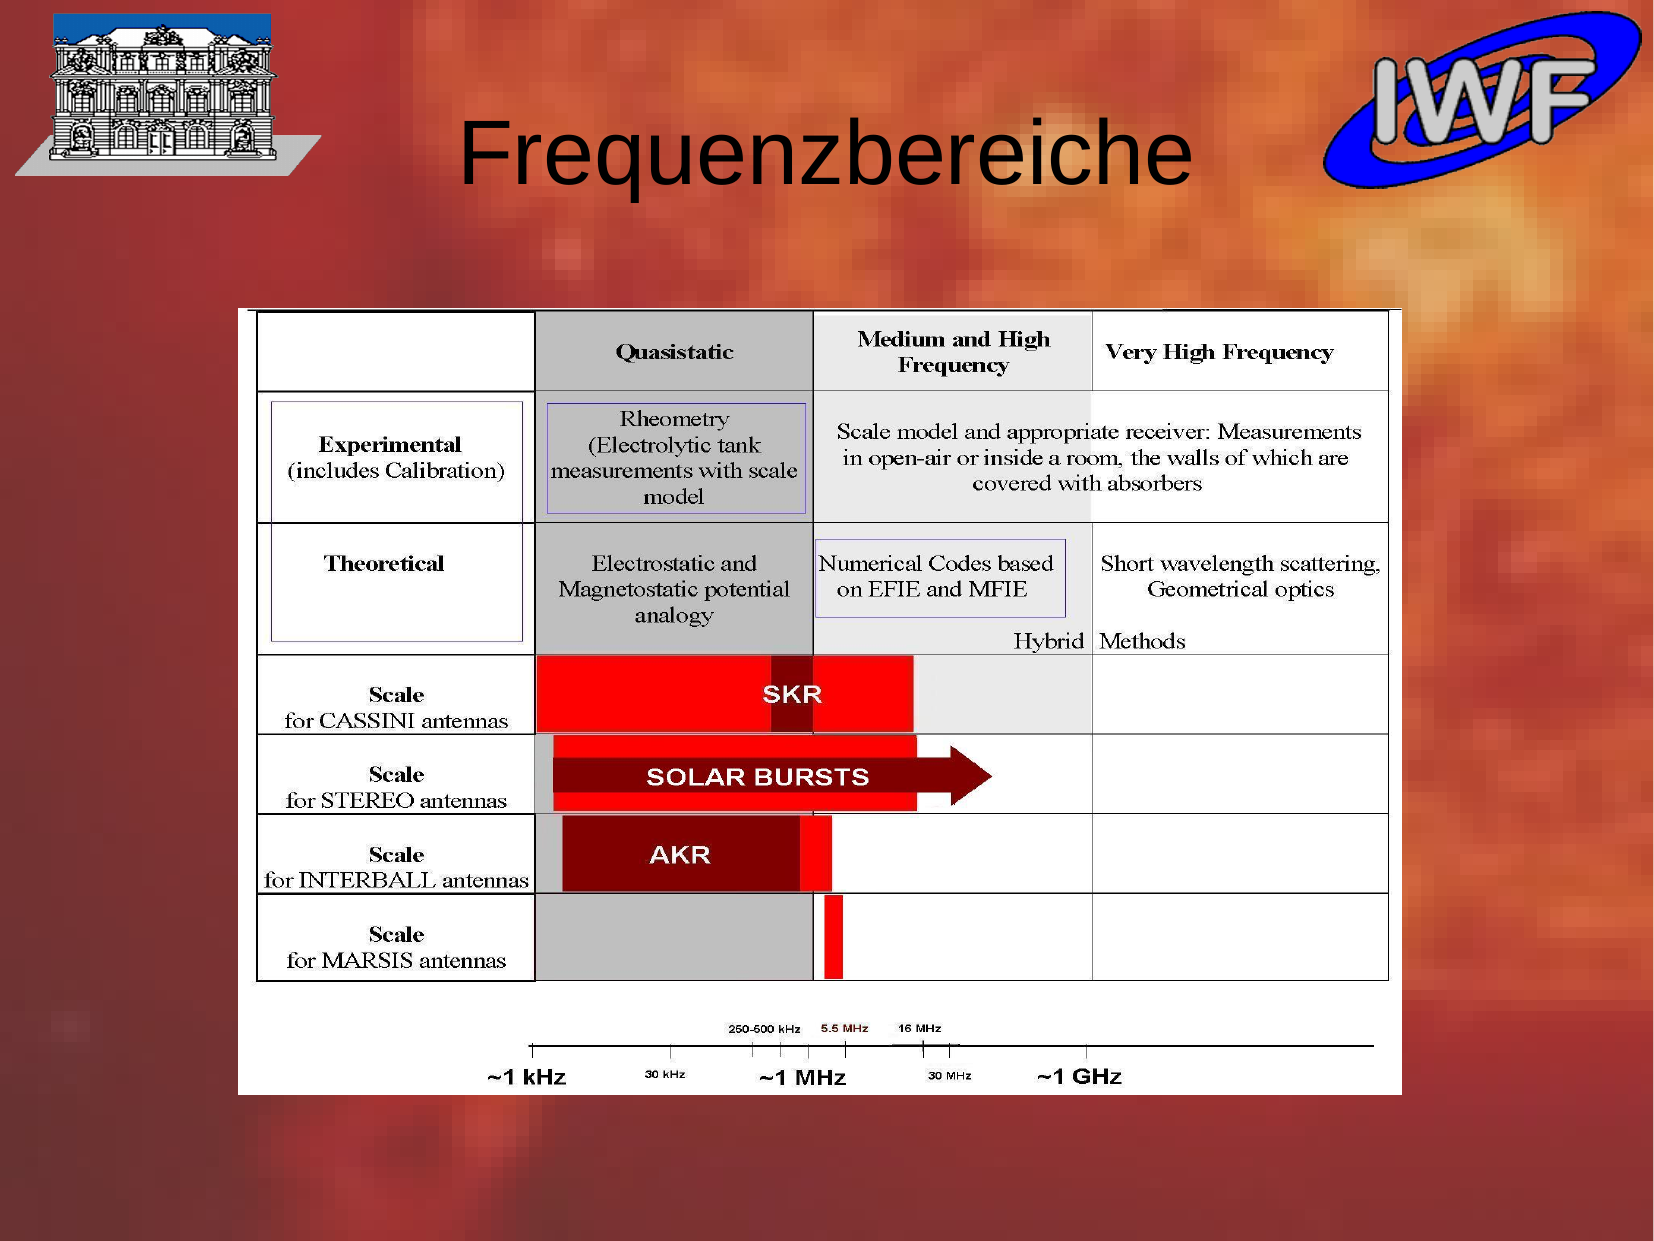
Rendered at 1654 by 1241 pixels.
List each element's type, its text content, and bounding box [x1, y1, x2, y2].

picture [0, 0, 1654, 1241]
title Frequenzbereiche [82, 49, 1571, 257]
